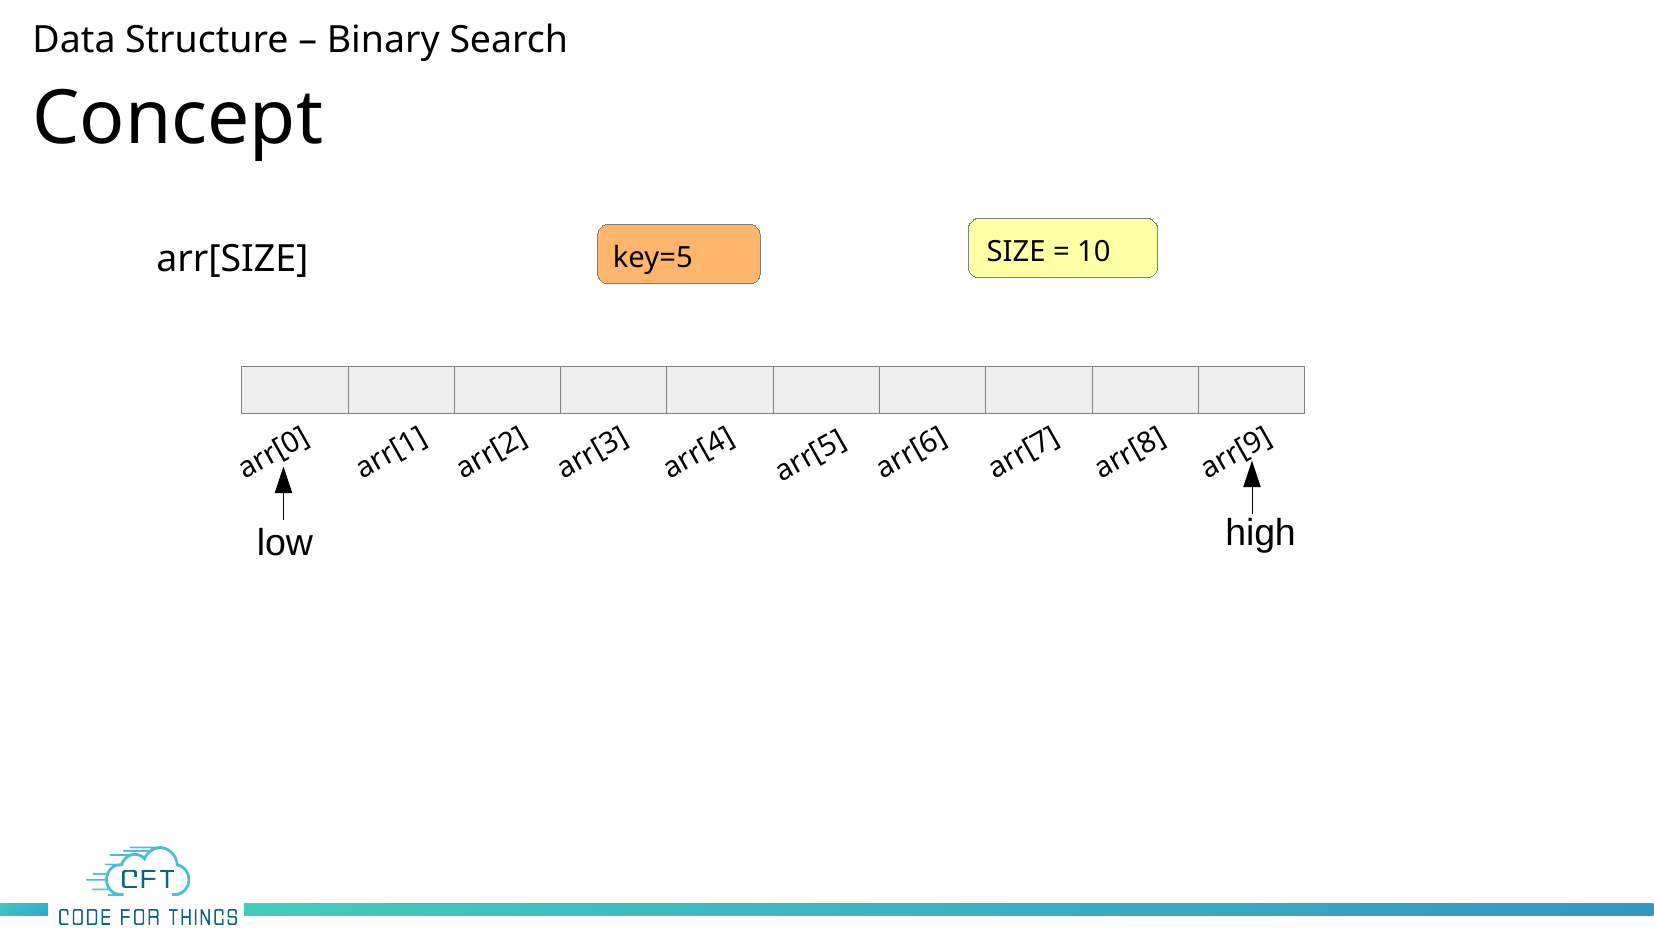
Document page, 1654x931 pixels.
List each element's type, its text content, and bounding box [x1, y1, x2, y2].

text_box arr[SIZE] [141, 224, 355, 291]
text_box arr[1] [330, 389, 467, 505]
text_box arr[0] [212, 389, 353, 505]
text_box key=5 [590, 229, 768, 284]
picture [59, 846, 237, 925]
text_box arr[2] [430, 389, 567, 505]
text_box arr[4] [641, 389, 780, 505]
text_box SIZE = 10 [971, 222, 1152, 272]
text_box [599, 224, 759, 229]
text_box high [1210, 504, 1311, 562]
text_box [968, 218, 1158, 278]
text_box arr[7] [964, 389, 1104, 505]
text_box [241, 366, 1305, 414]
text_box low [242, 513, 328, 571]
text_box arr[6] [856, 389, 992, 505]
title Data Structure – Binary Search Concept [32, 12, 1184, 166]
text_box arr[9] [1175, 389, 1317, 505]
text_box arr[8] [1072, 389, 1207, 505]
text_box arr[3] [531, 389, 673, 505]
text_box arr[5] [750, 392, 891, 508]
